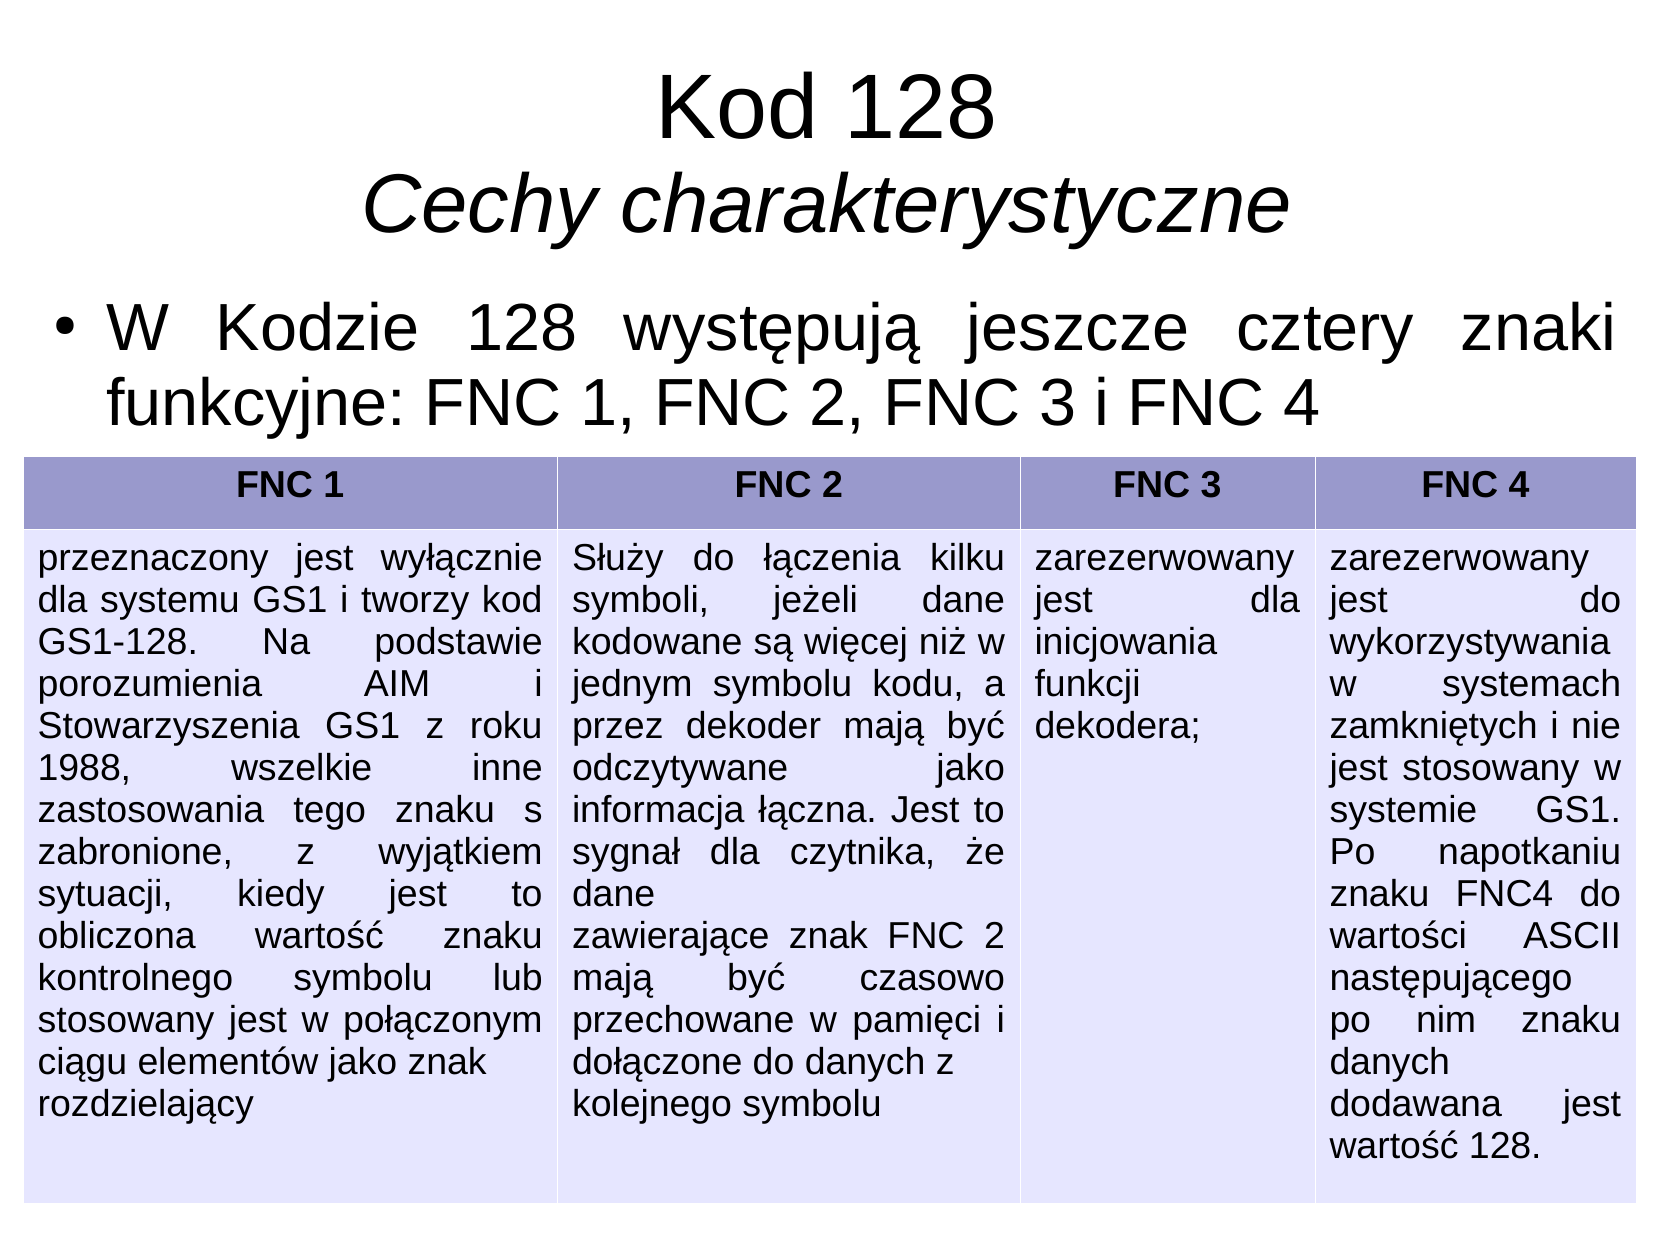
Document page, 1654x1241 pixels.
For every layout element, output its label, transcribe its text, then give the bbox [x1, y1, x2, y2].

table_header FNC 2 [558, 457, 1020, 529]
table_header FNC 3 [1021, 457, 1315, 529]
table_header FNC 1 [24, 457, 557, 529]
table_header FNC 4 [1316, 457, 1636, 529]
table_cell Służy do łączenia kilku symboli, jeżeli dane kodowane są więcej niż w jednym symbolu kodu, a przez dekoder mają być odczytywane jako informacja łączna. Jest to sygnał dla czytnika, że dane zawierające znak FNC 2 mają być czasowo przechowane w pamięci i dołączone do danych z kolejnego symbolu [558, 530, 1020, 1203]
table_cell zarezerwowany jest do wykorzystywania w systemach zamkniętych i nie jest stosowany w systemie GS1. Po napotkaniu znaku FNC4 do wartości ASCII następującego po nim znaku danych dodawana jest wartość 128. [1316, 530, 1636, 1203]
table_cell przeznaczony jest wyłącznie dla systemu GS1 i tworzy kod GS1-128. Na podstawie porozumienia AIM i Stowarzyszenia GS1 z roku 1988, wszelkie inne zastosowania tego znaku s zabronione, z wyjątkiem sytuacji, kiedy jest to obliczona wartość znaku kontrolnego symbolu lub stosowany jest w połączonym ciągu elementów jako znak rozdzielający [24, 530, 557, 1203]
title Kod 128 Cechy charakterystyczne [82, 49, 1571, 257]
table_cell zarezerwowany jest dla inicjowania funkcji dekodera; [1021, 530, 1315, 1203]
list W Kodzie 128 występują jeszcze cztery znaki funkcyjne: FNC 1, FNC 2, FNC 3 i FNC 4 [35, 290, 1619, 456]
